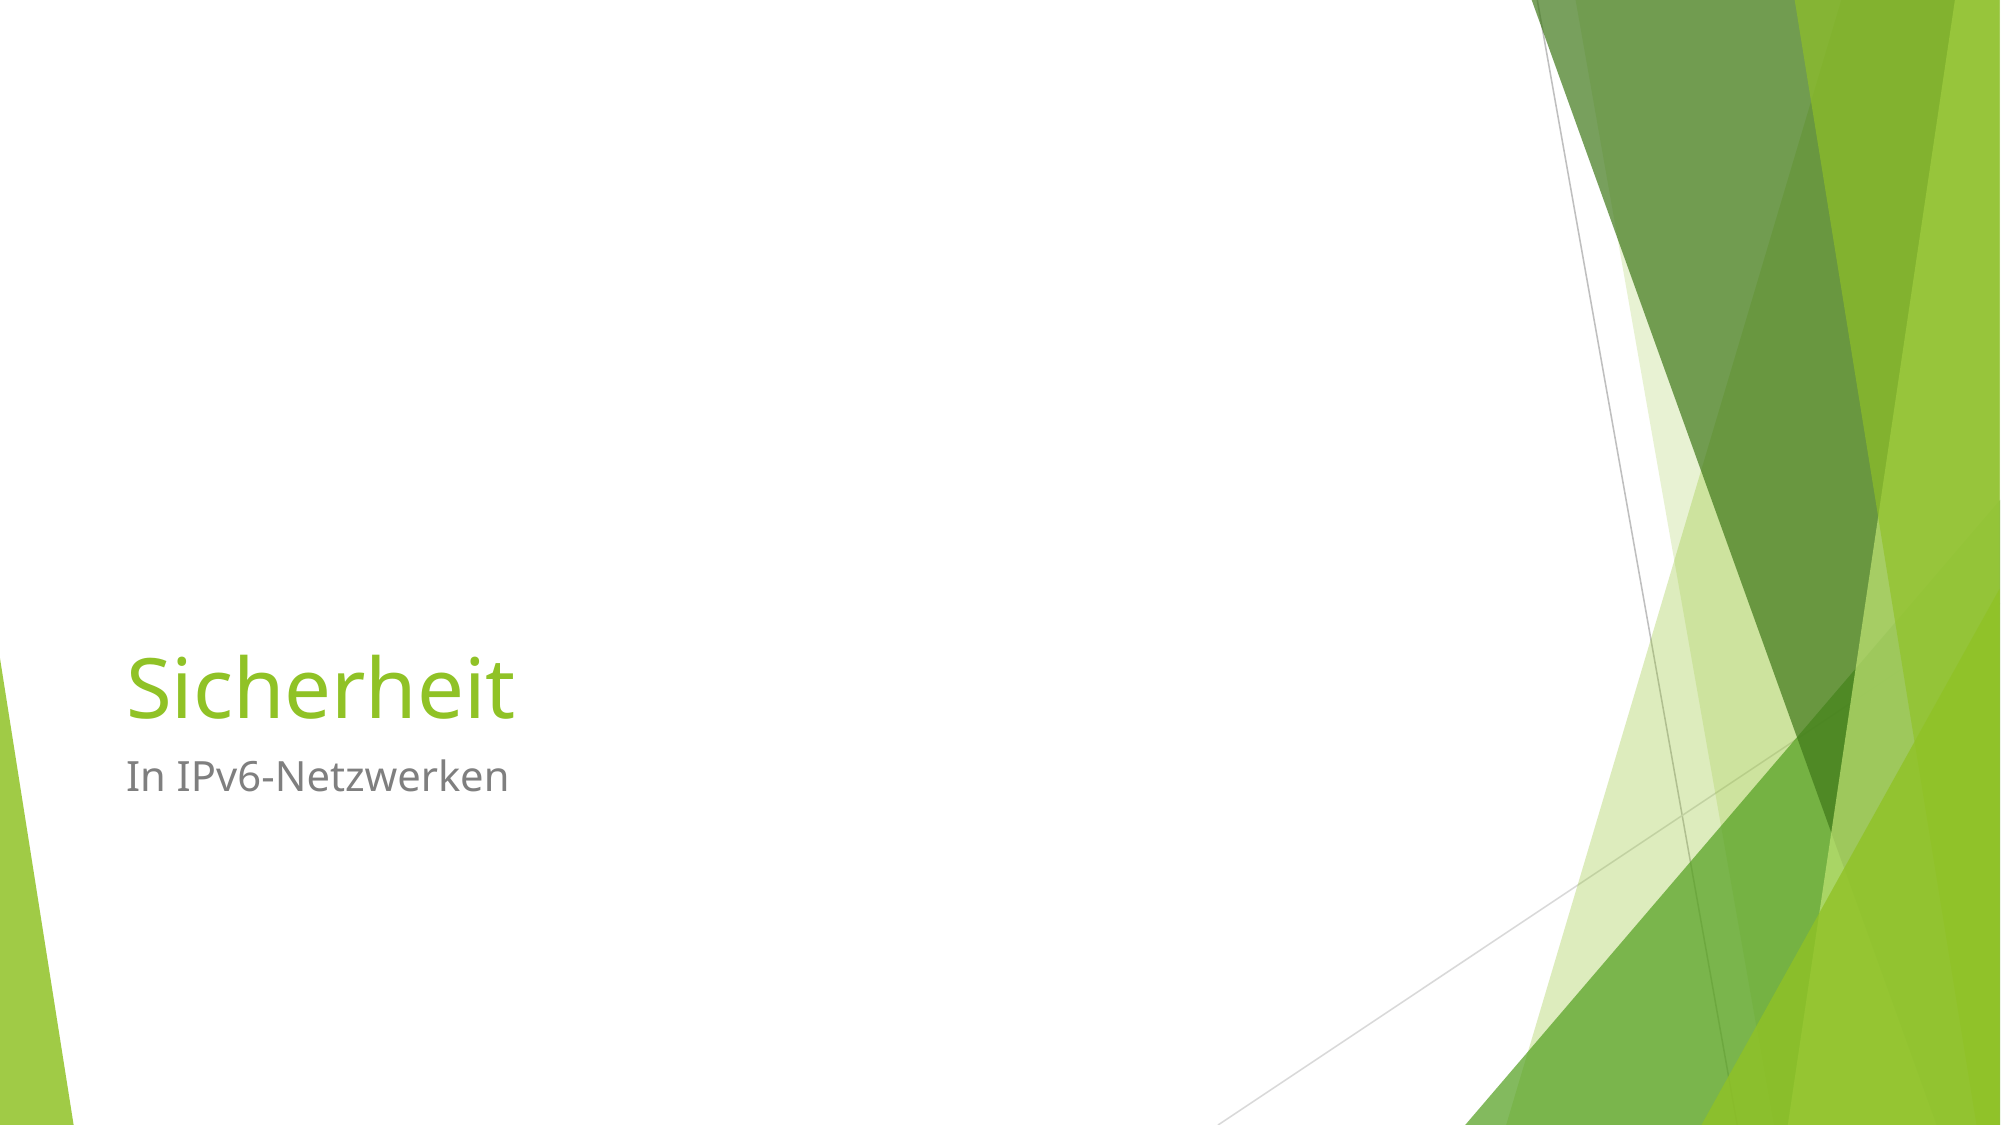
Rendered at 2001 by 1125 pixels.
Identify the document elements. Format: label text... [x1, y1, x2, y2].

title Sicherheit [111, 443, 1522, 742]
list In IPv6-Netzwerken [111, 742, 1522, 884]
